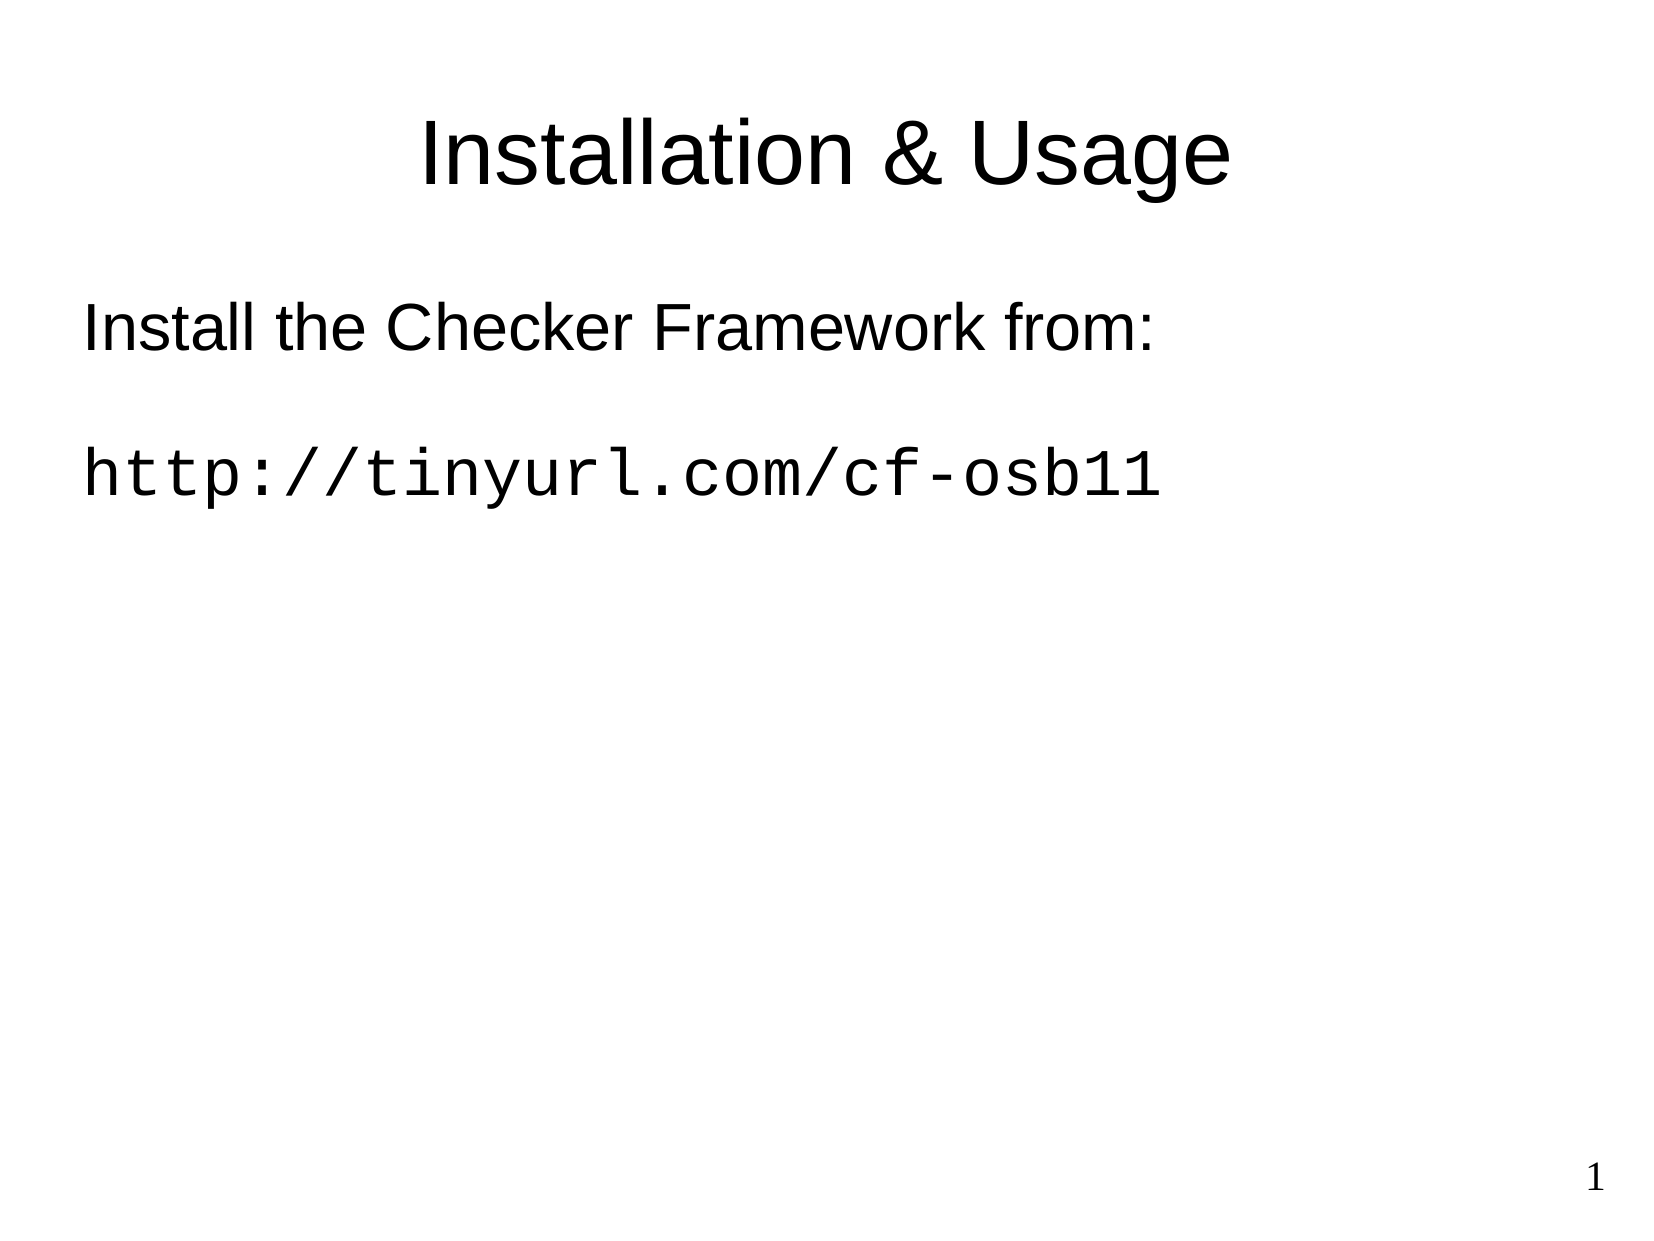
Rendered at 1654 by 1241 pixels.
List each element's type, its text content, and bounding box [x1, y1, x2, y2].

list Install the Checker Framework from: http://tinyurl.com/cf-osb11 [82, 290, 1571, 1094]
title Installation & Usage [82, 56, 1571, 250]
